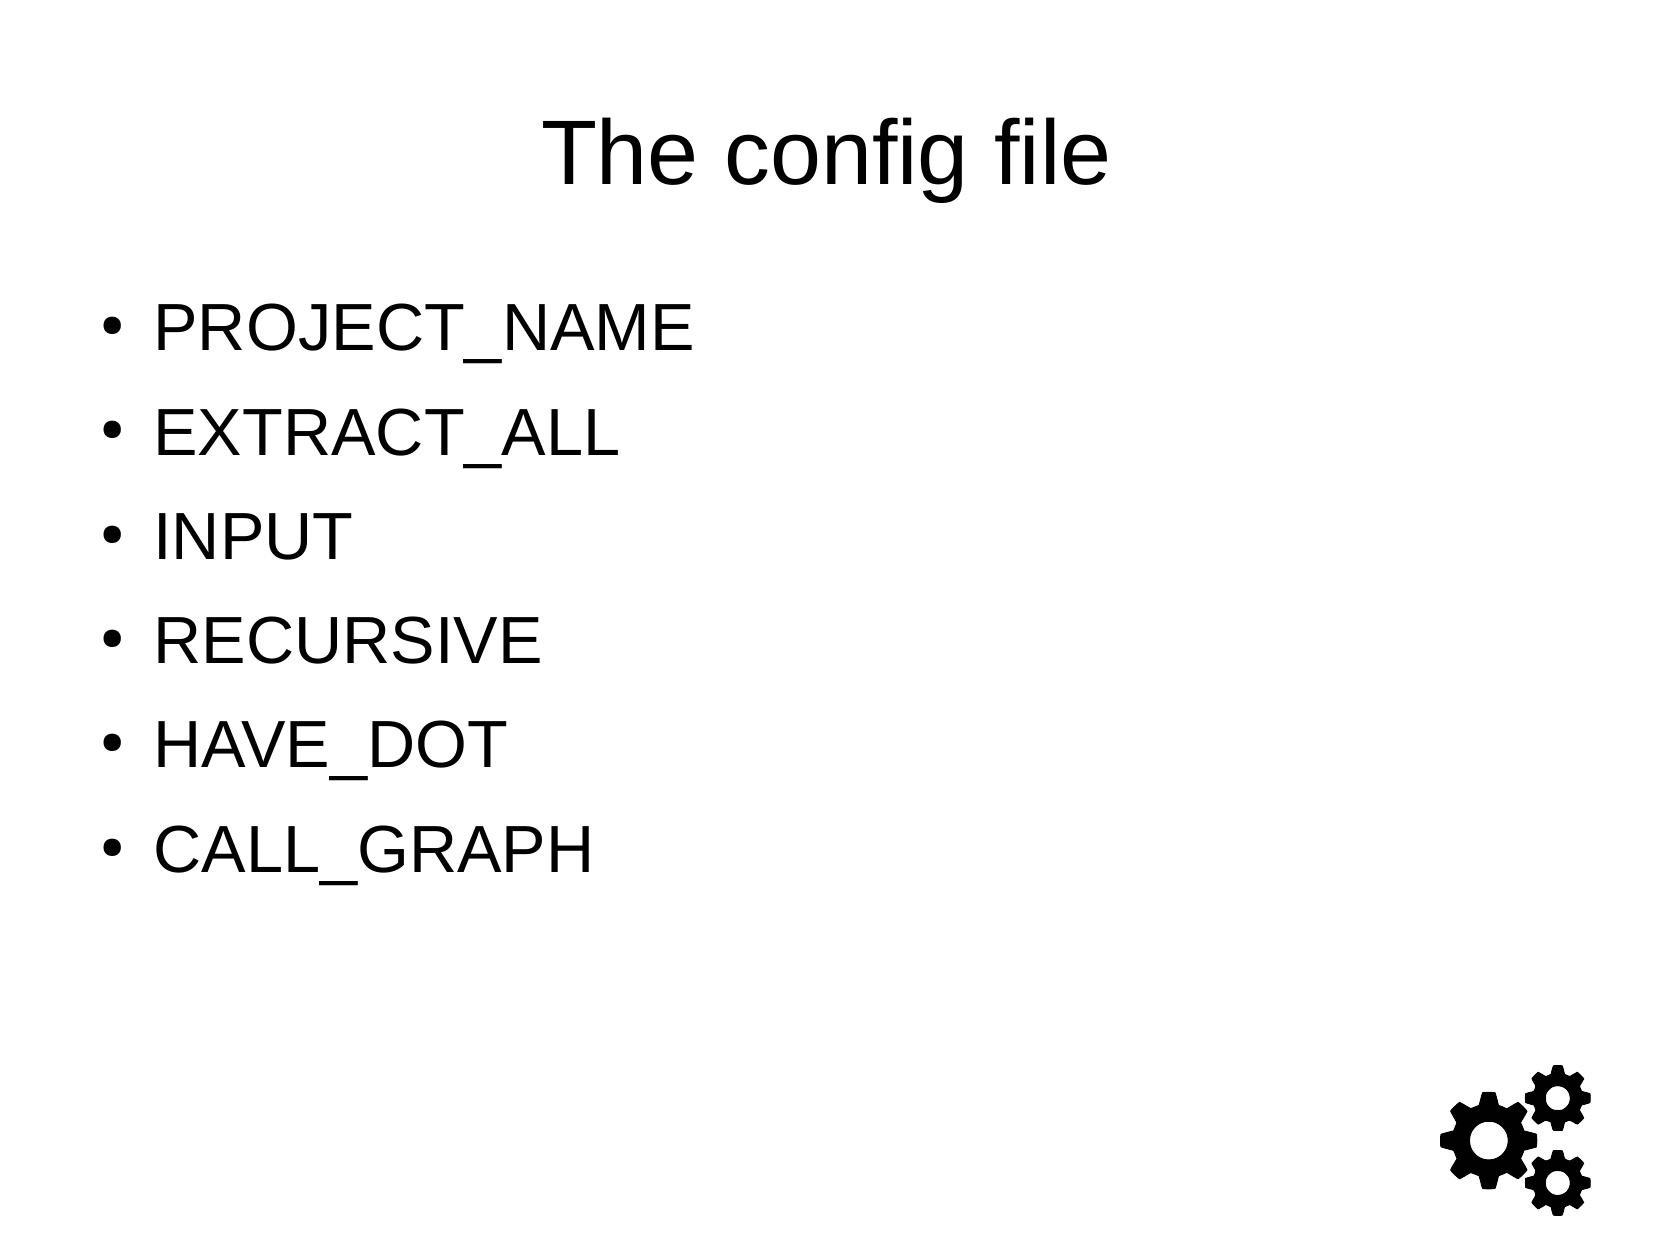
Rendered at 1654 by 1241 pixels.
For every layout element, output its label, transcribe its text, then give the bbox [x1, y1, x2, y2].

list PROJECT_NAME EXTRACT_ALL INPUT RECURSIVE HAVE_DOT CALL_GRAPH [82, 290, 1571, 1010]
title The config file [82, 49, 1571, 257]
picture [1440, 1065, 1591, 1216]
